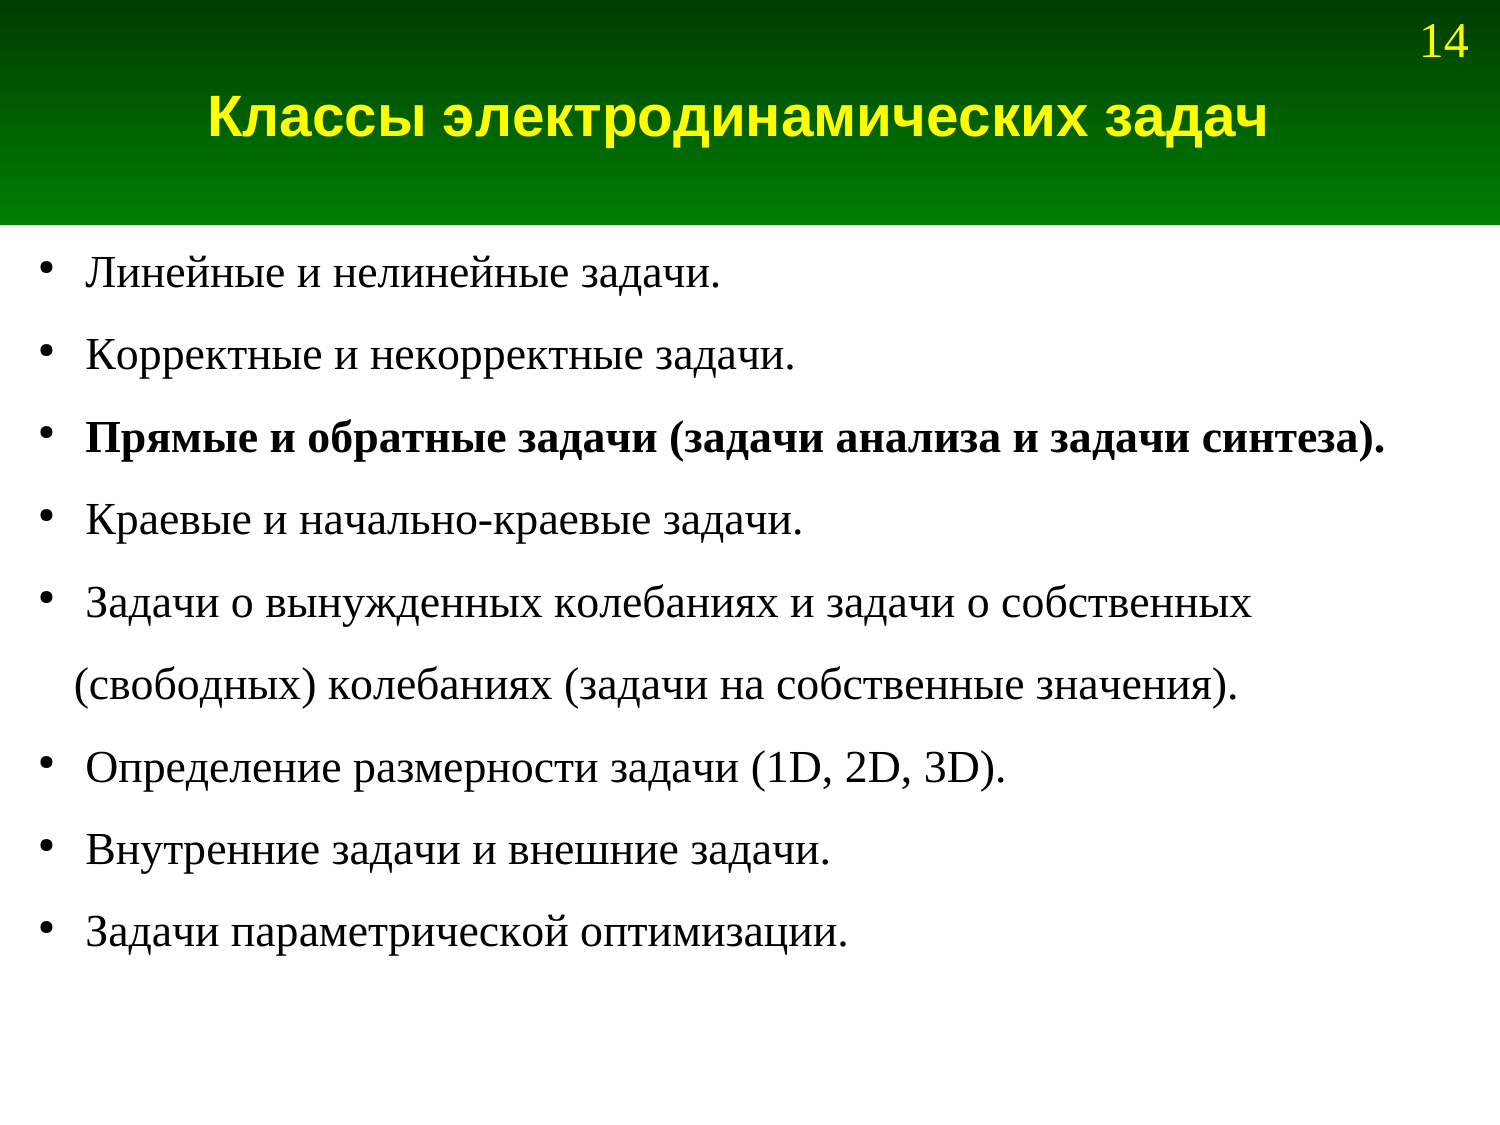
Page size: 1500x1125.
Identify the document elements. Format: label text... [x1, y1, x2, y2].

text_box Линейные и нелинейные задачи. Корректные и некорректные задачи. Прямые и обратные задачи (задачи анализа и задачи синтеза). Краевые и начально-краевые задачи. Задачи о вынужденных колебаниях и задачи о собственных (свободных) колебаниях (задачи на собственные значения). Определение размерности задачи (1D, 2D, 3D). Внутренние задачи и внешние задачи. Задачи параметрической оптимизации. [23, 206, 1500, 1122]
title Классы электродинамических задач [88, 18, 1389, 206]
